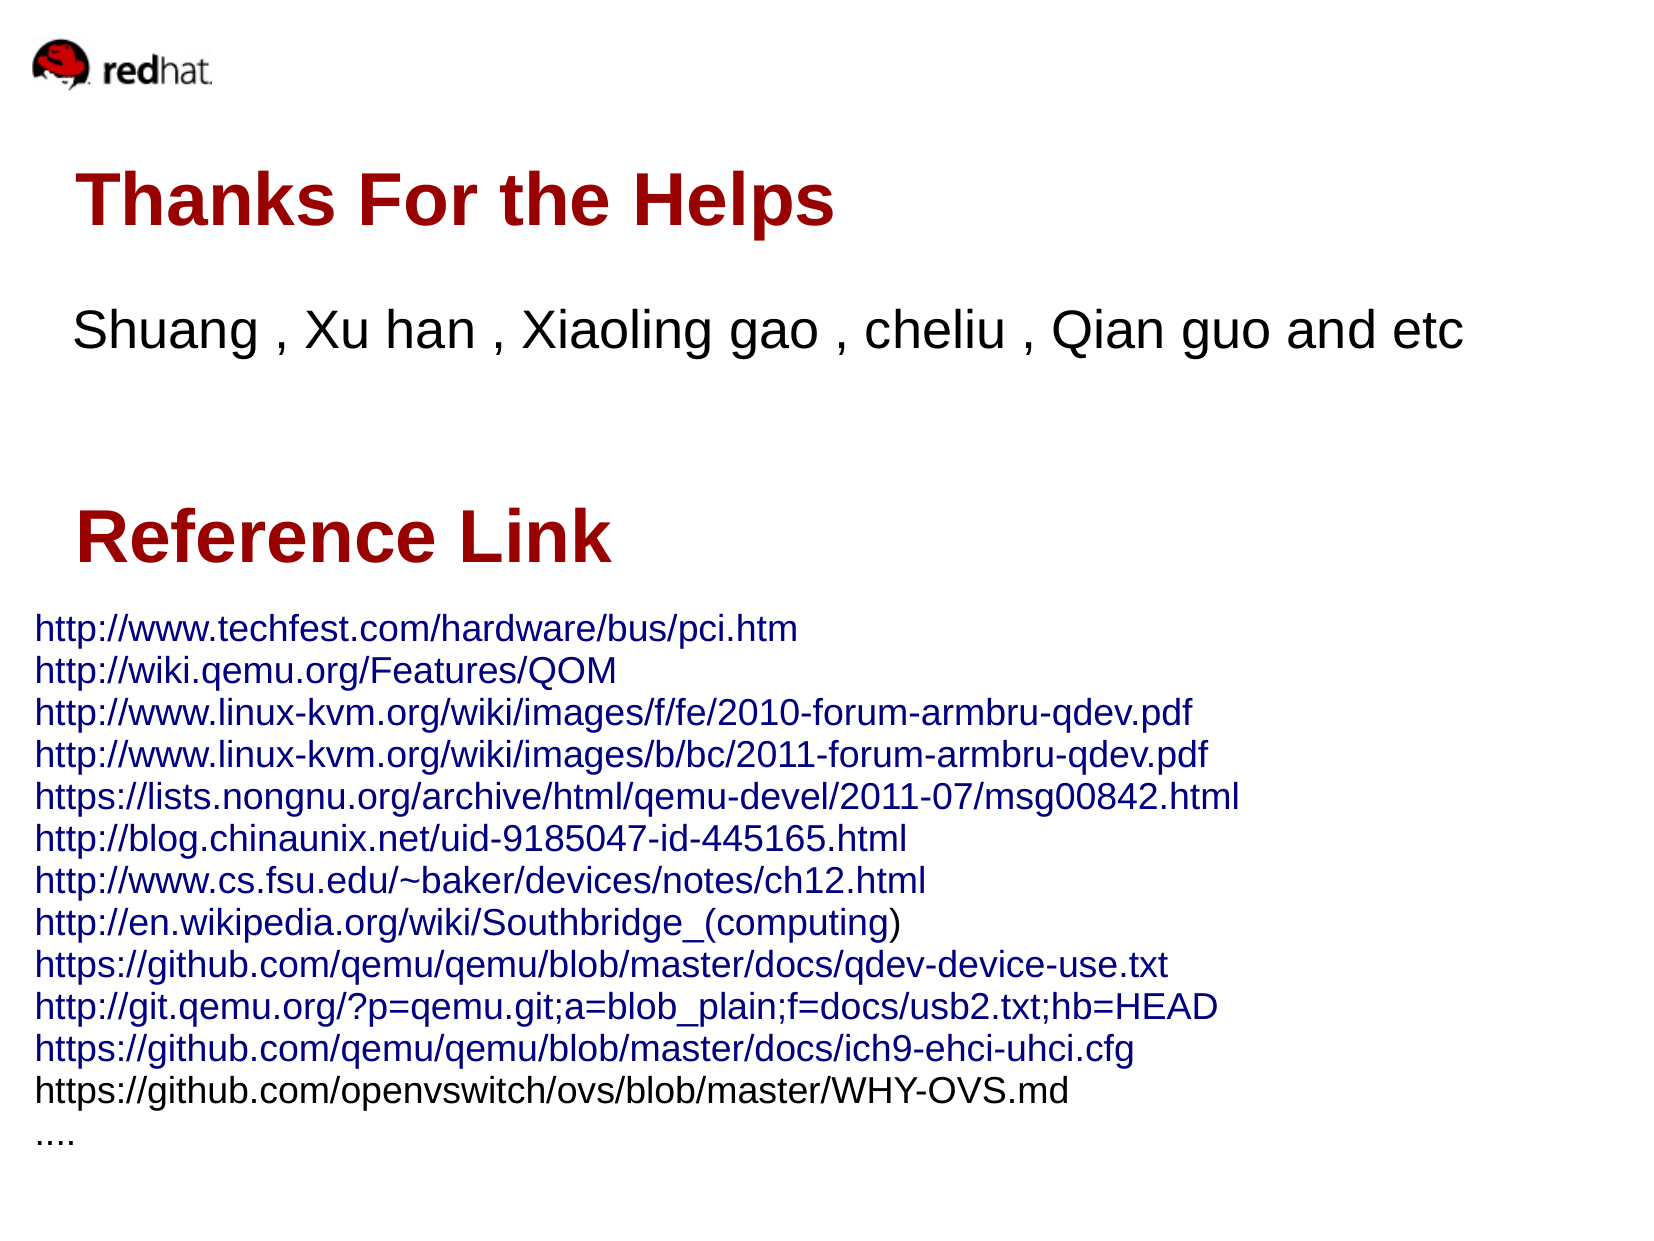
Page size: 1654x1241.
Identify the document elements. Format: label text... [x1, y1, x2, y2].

picture [31, 37, 212, 98]
text_box Reference Link [75, 487, 1501, 586]
text_box Shuang , Xu han , Xiaoling gao , cheliu , Qian guo and etc [57, 292, 1576, 473]
text_box http://www.techfest.com/hardware/bus/pci.htm http://wiki.qemu.org/Features/QOM http://www.linux-kvm.org/wiki/images/f/fe/2010-forum-armbru-qdev.pdf http://www.linux-kvm.org/wiki/images/b/bc/2011-forum-armbru-qdev.pdf https://lists.nongnu.org/archive/html/qemu-devel/2011-07/msg00842.html http://blog.chinaunix.net/uid-9185047-id-445165.html http://www.cs.fsu.edu/~baker/devices/notes/ch12.html http://en.wikipedia.org/wiki/Southbridge_(computing) https://github.com/qemu/qemu/blob/master/docs/qdev-device-use.txt http://git.qemu.org/?p=qemu.git;a=blob_plain;f=docs/usb2.txt;hb=HEAD https://github.com/qemu/qemu/blob/master/docs/ich9-ehci-uhci.cfg https://github.com/openvswitch/ovs/blob/master/WHY-OVS.md .... [19, 600, 1538, 1241]
text_box Thanks For the Helps [75, 150, 1501, 248]
